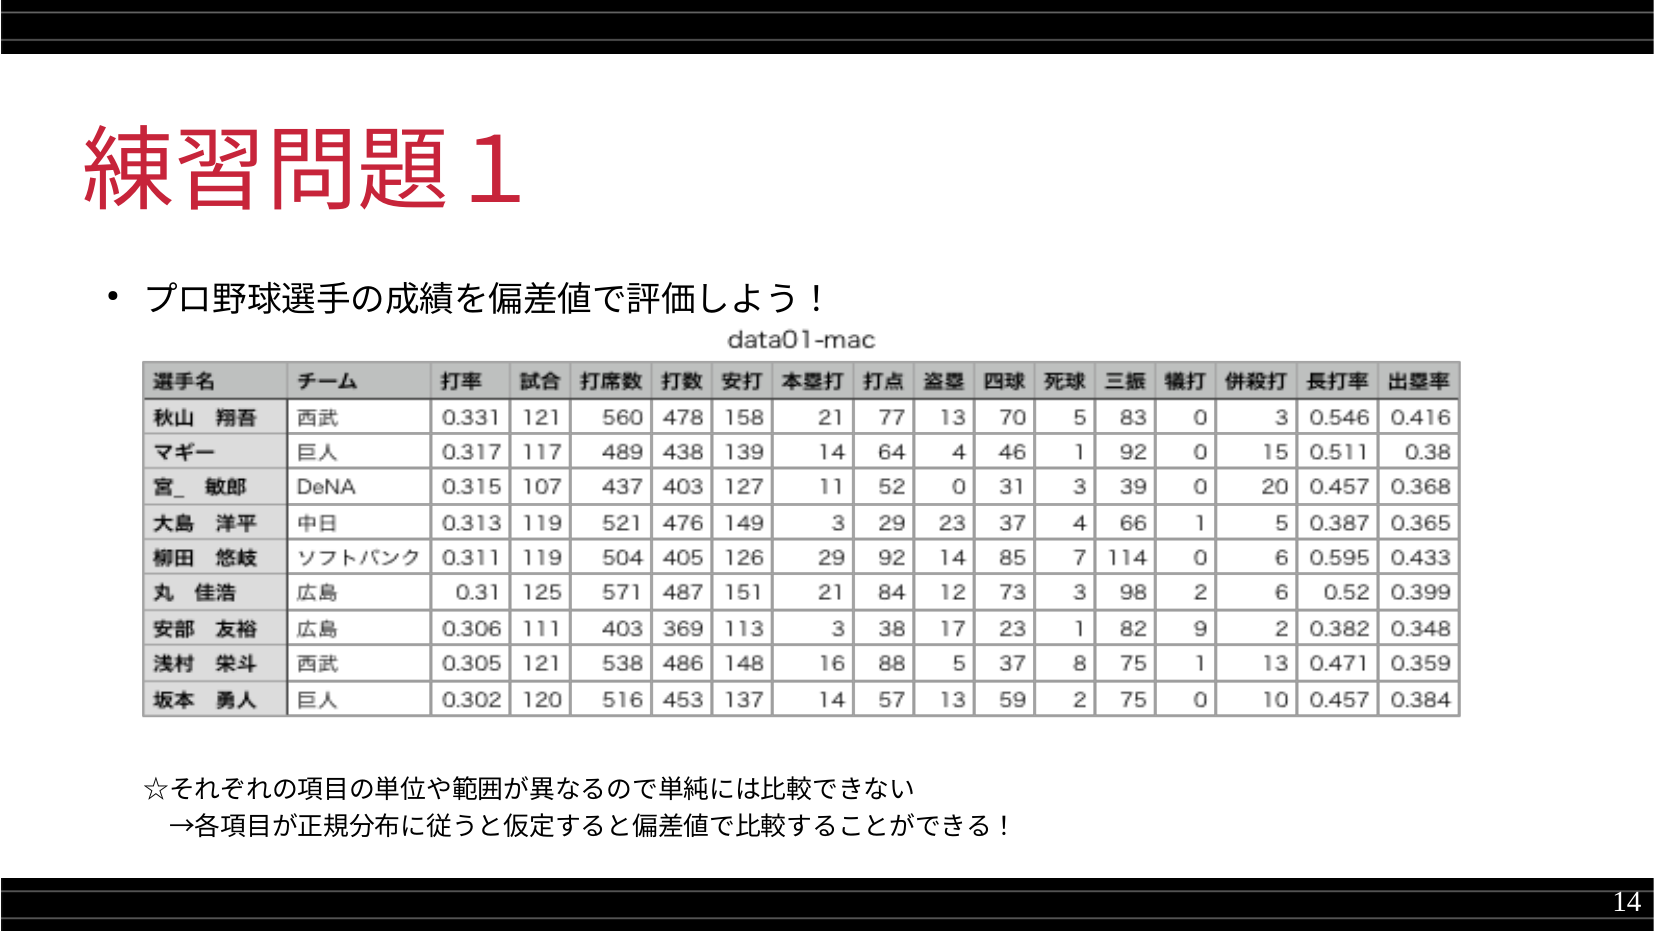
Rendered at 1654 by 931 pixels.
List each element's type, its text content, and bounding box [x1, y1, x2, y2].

picture [1, 878, 1654, 931]
list プロ野球選手の成績を偏差値で評価しよう！ ☆それぞれの項目の単位や範囲が異なるので単純には比較できない →各項目が正規分布に従うと仮定すると偏差値で比較することができる！ [94, 271, 1583, 851]
title 練習問題１ [82, 92, 1571, 249]
picture [1, 0, 1654, 54]
picture [141, 310, 1465, 721]
